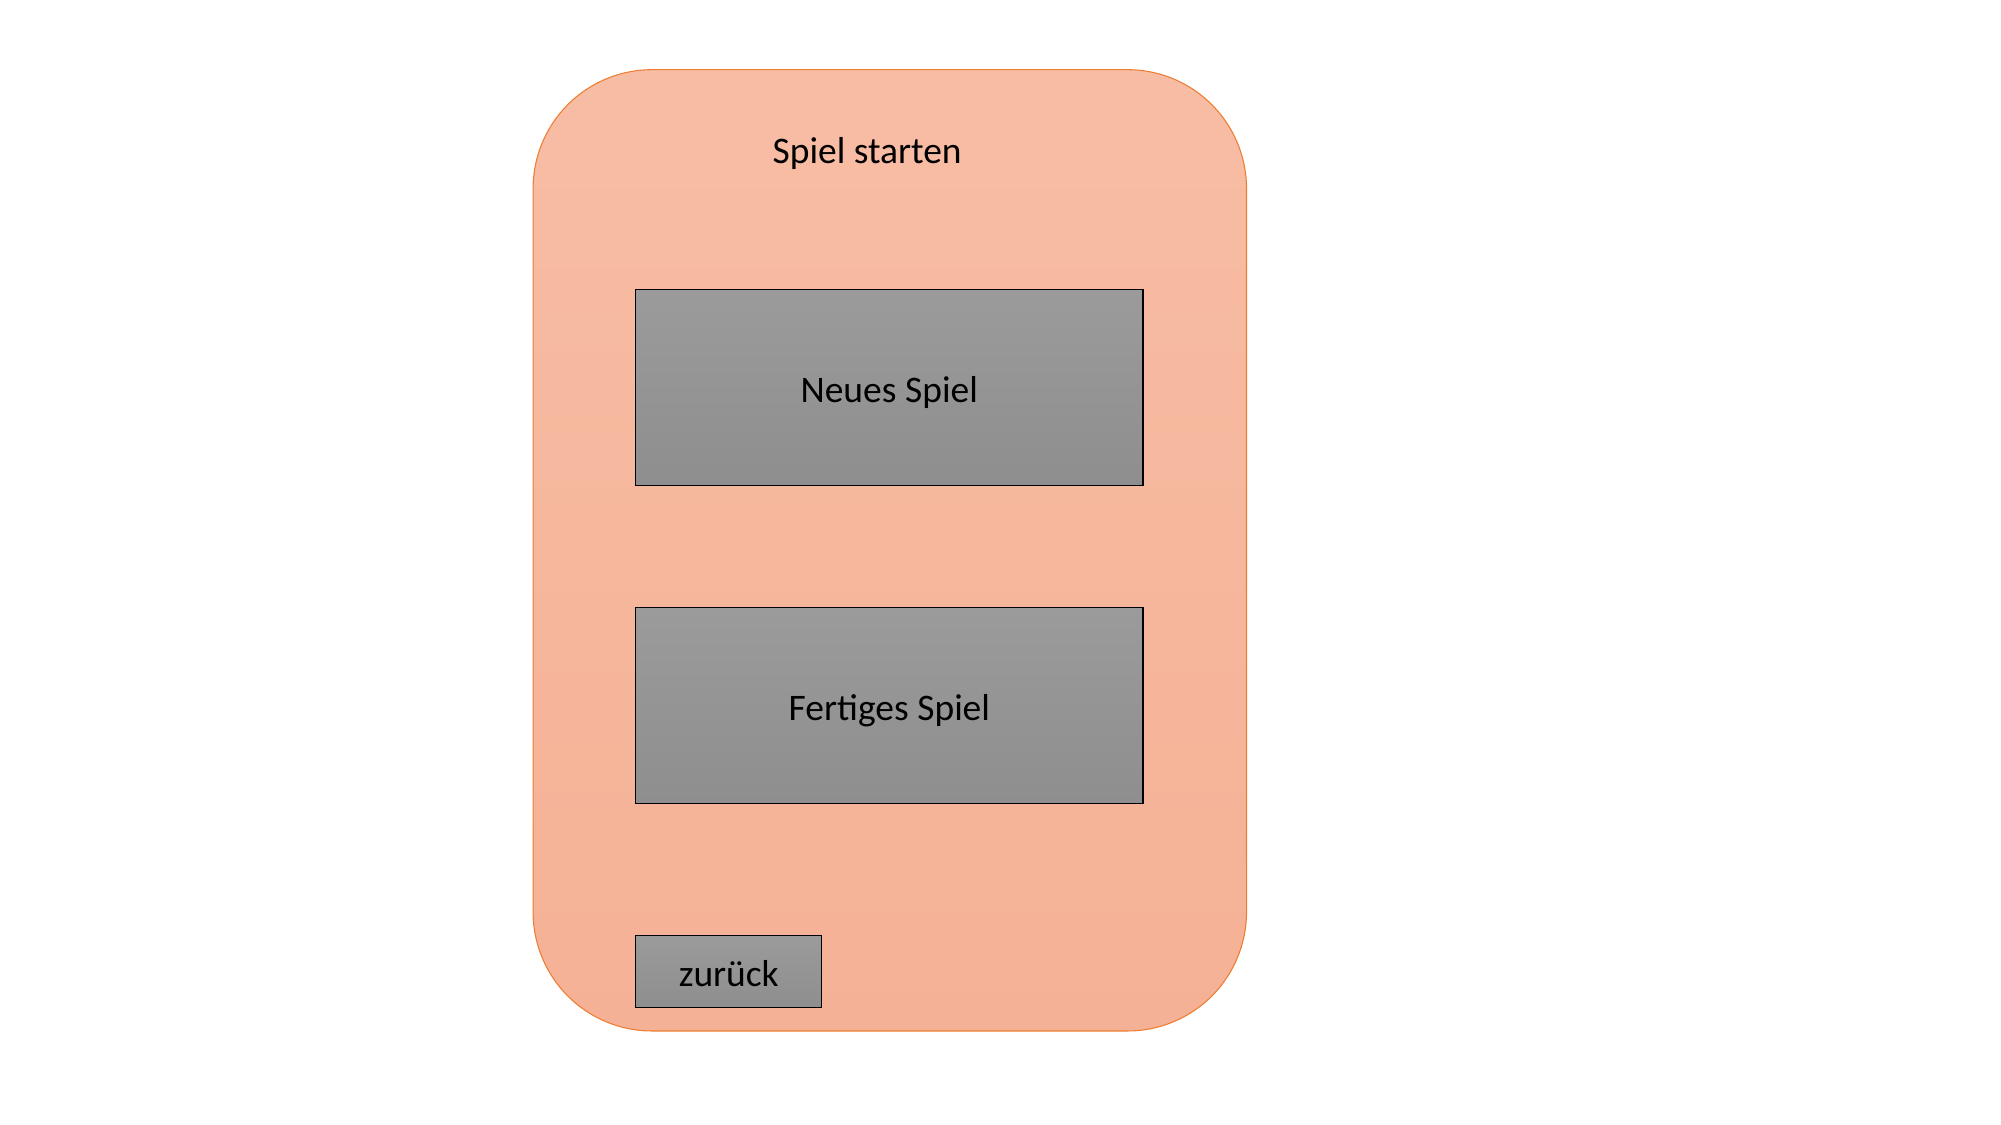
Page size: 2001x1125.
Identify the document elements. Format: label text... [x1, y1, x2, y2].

text_box [533, 69, 1247, 1031]
text_box Fertiges Spiel [636, 607, 1143, 804]
text_box Spiel starten [635, 118, 1099, 179]
text_box Neues Spiel [636, 289, 1143, 486]
text_box zurück [636, 936, 822, 1008]
